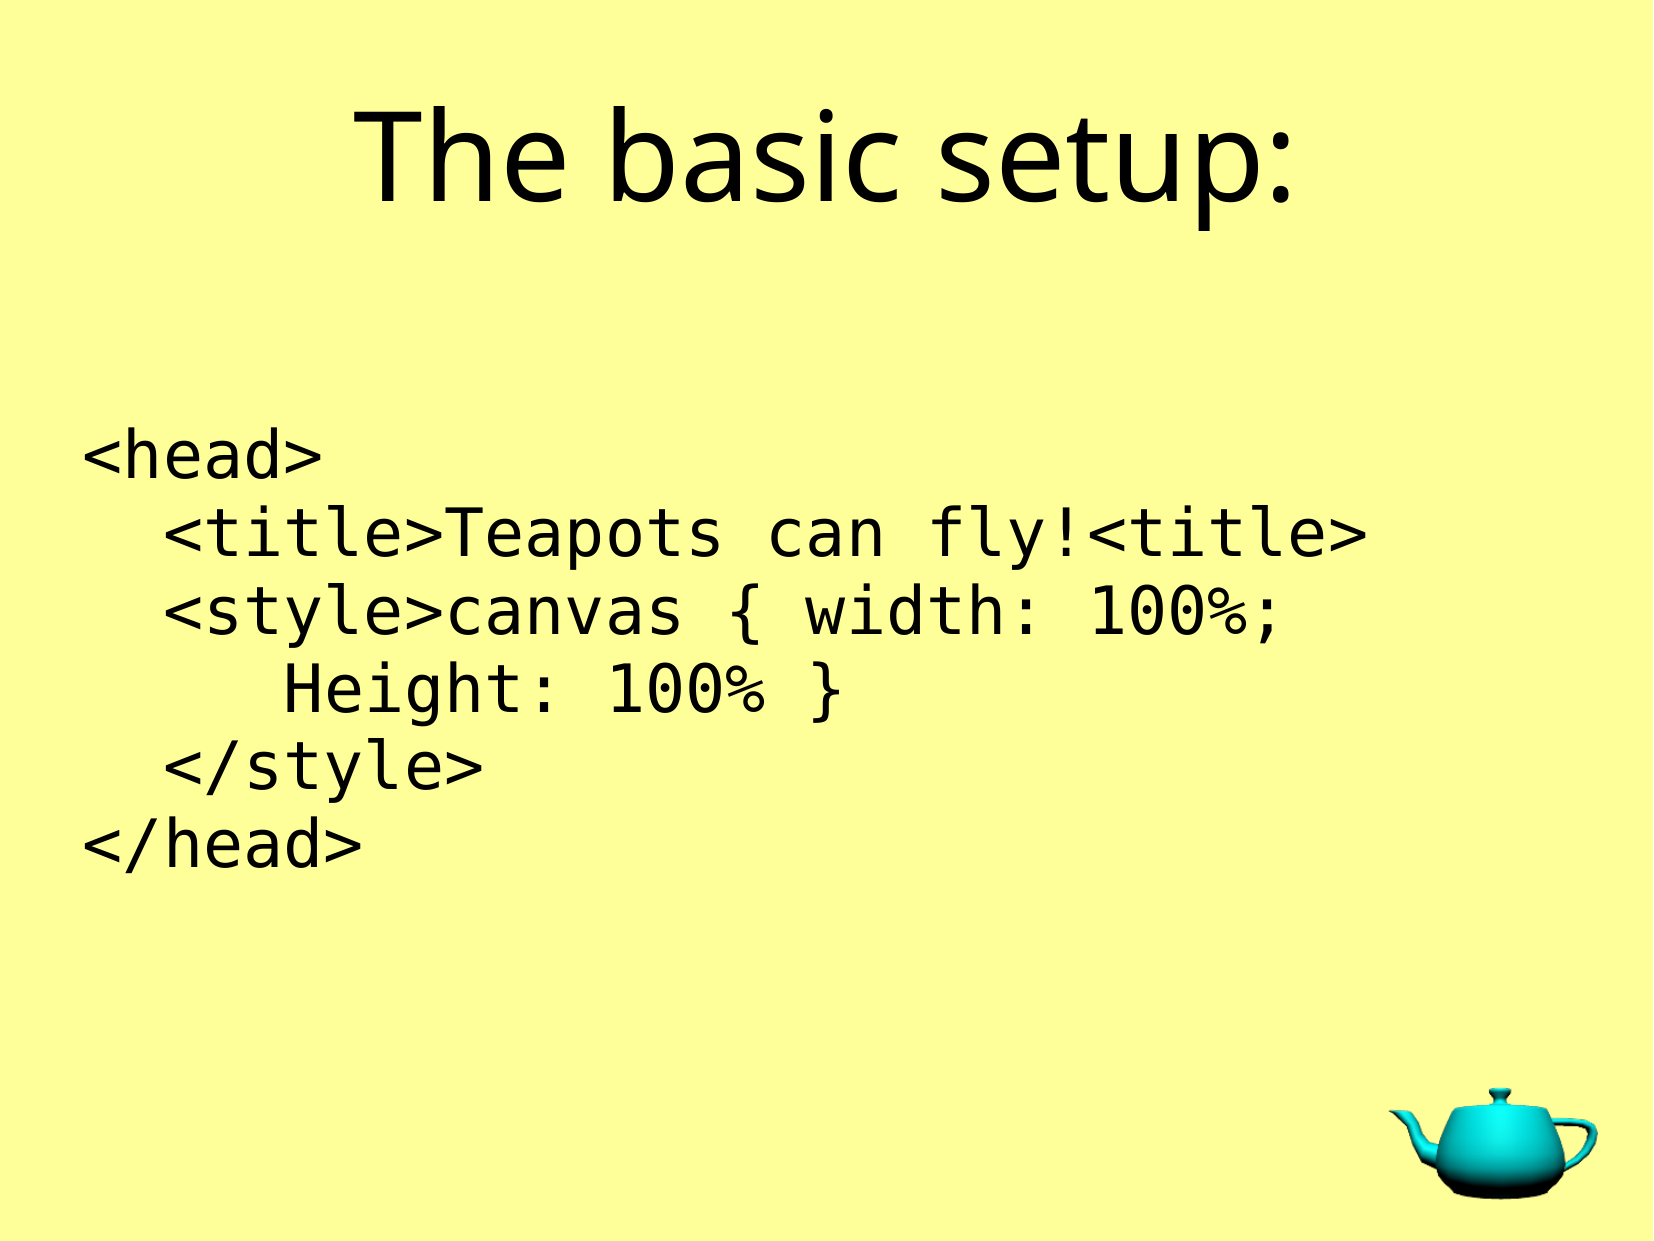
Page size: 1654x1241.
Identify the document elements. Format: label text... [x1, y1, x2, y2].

picture [1387, 1085, 1600, 1201]
subtitle <head> <title>Teapots can fly!<title> <style>canvas { width: 100%; Height: 100% } </style> </head> [82, 290, 1571, 1010]
title The basic setup: [82, 56, 1571, 250]
